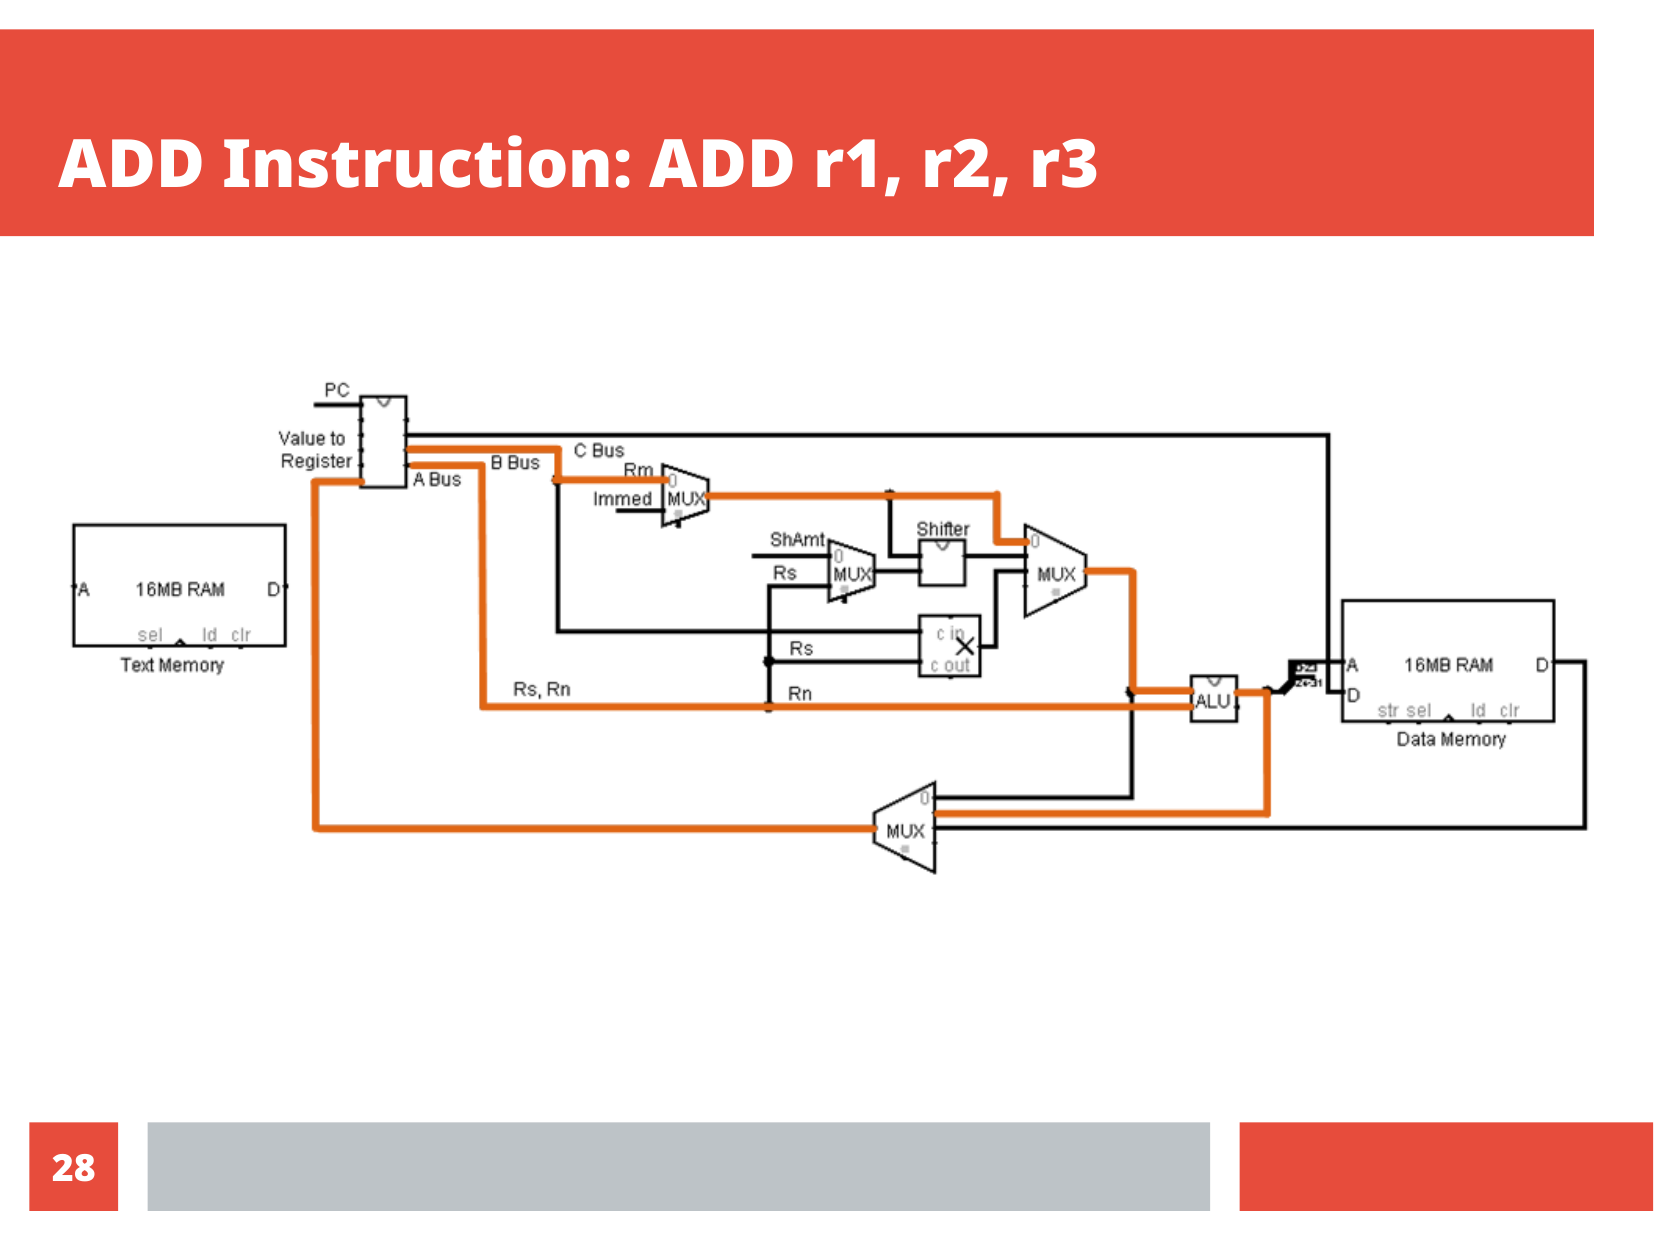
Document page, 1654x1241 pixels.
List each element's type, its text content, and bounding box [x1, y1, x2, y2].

picture [65, 363, 1595, 881]
title ADD Instruction: ADD r1, r2, r3 [58, 59, 1594, 207]
